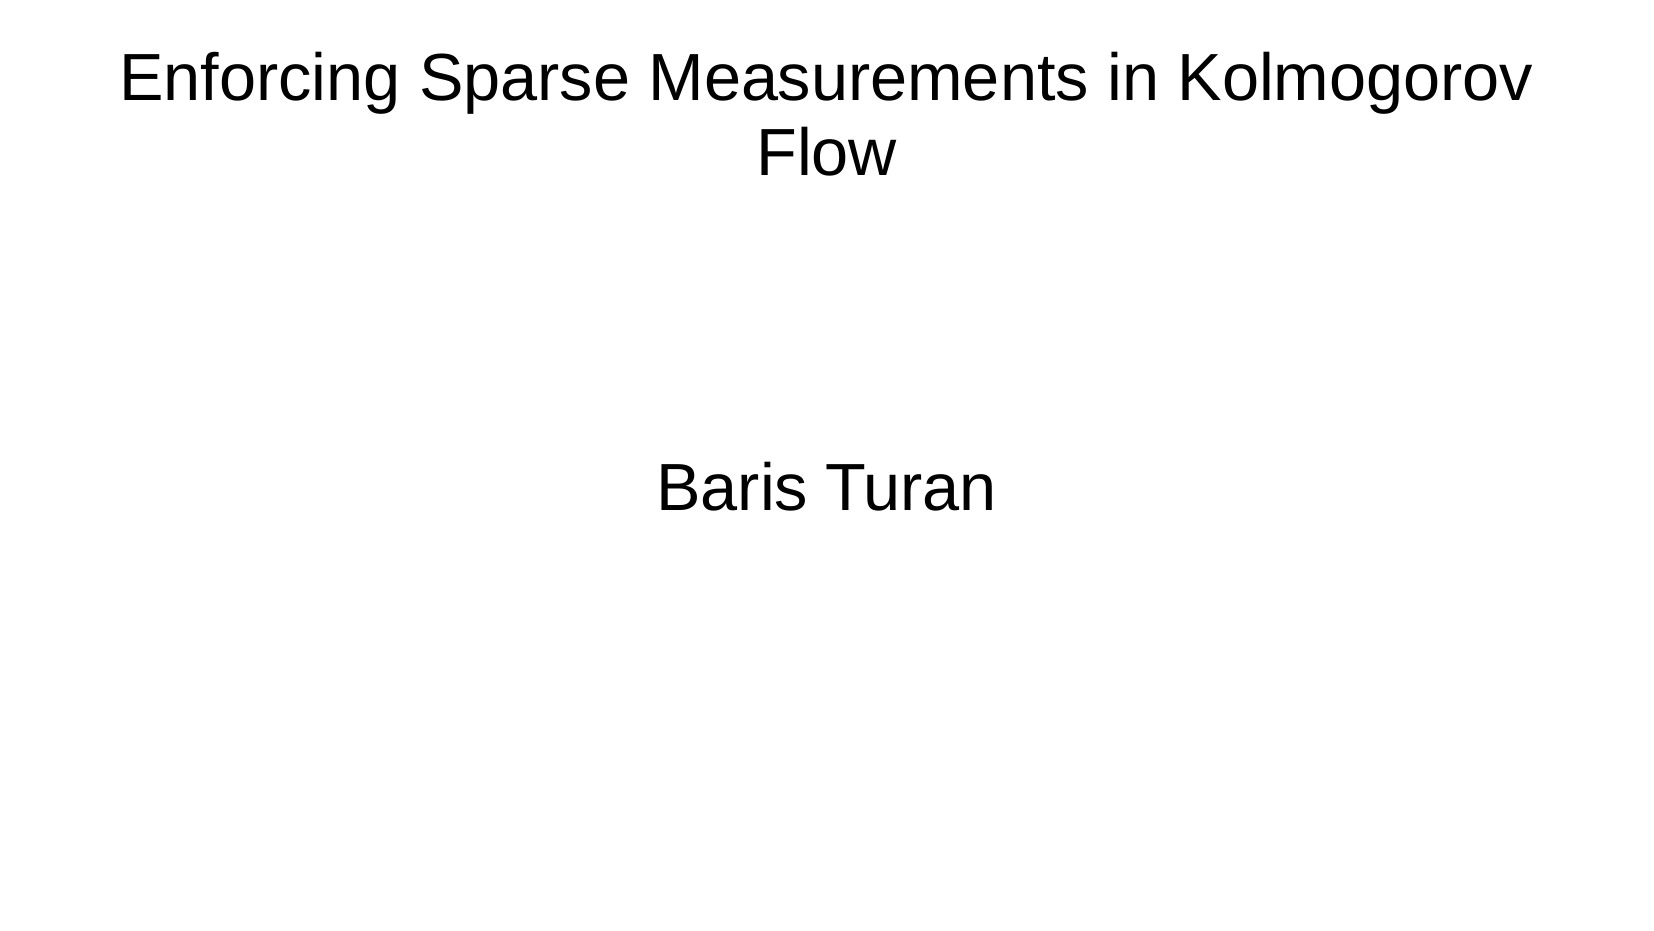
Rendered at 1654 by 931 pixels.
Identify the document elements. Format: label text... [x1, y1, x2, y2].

title Enforcing Sparse Measurements in Kolmogorov Flow [82, 37, 1571, 193]
subtitle Baris Turan [82, 217, 1571, 758]
